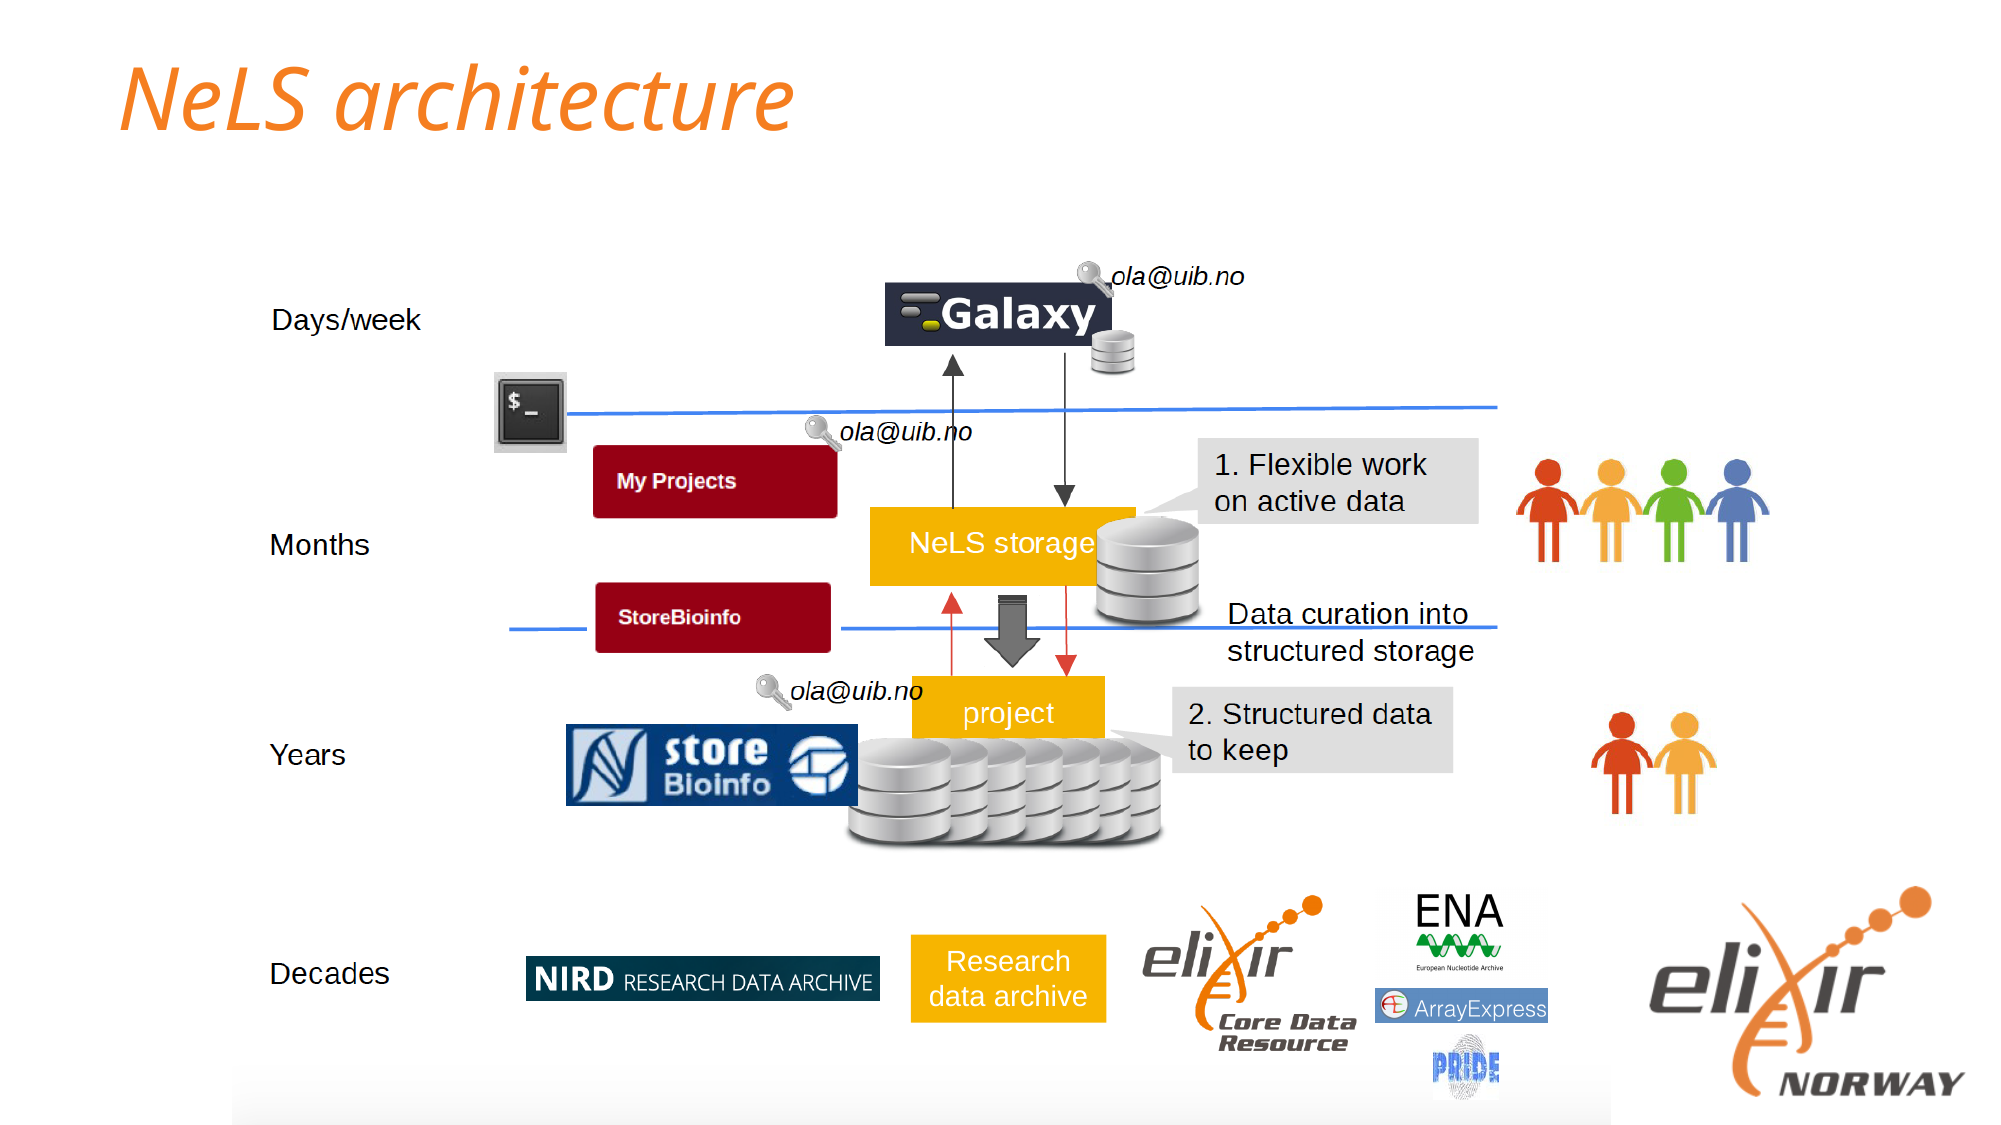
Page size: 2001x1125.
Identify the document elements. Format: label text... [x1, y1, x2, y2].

text_box Research data archive [910, 934, 1107, 1023]
title NeLS architecture [117, 54, 1902, 161]
picture [232, 161, 2000, 1125]
